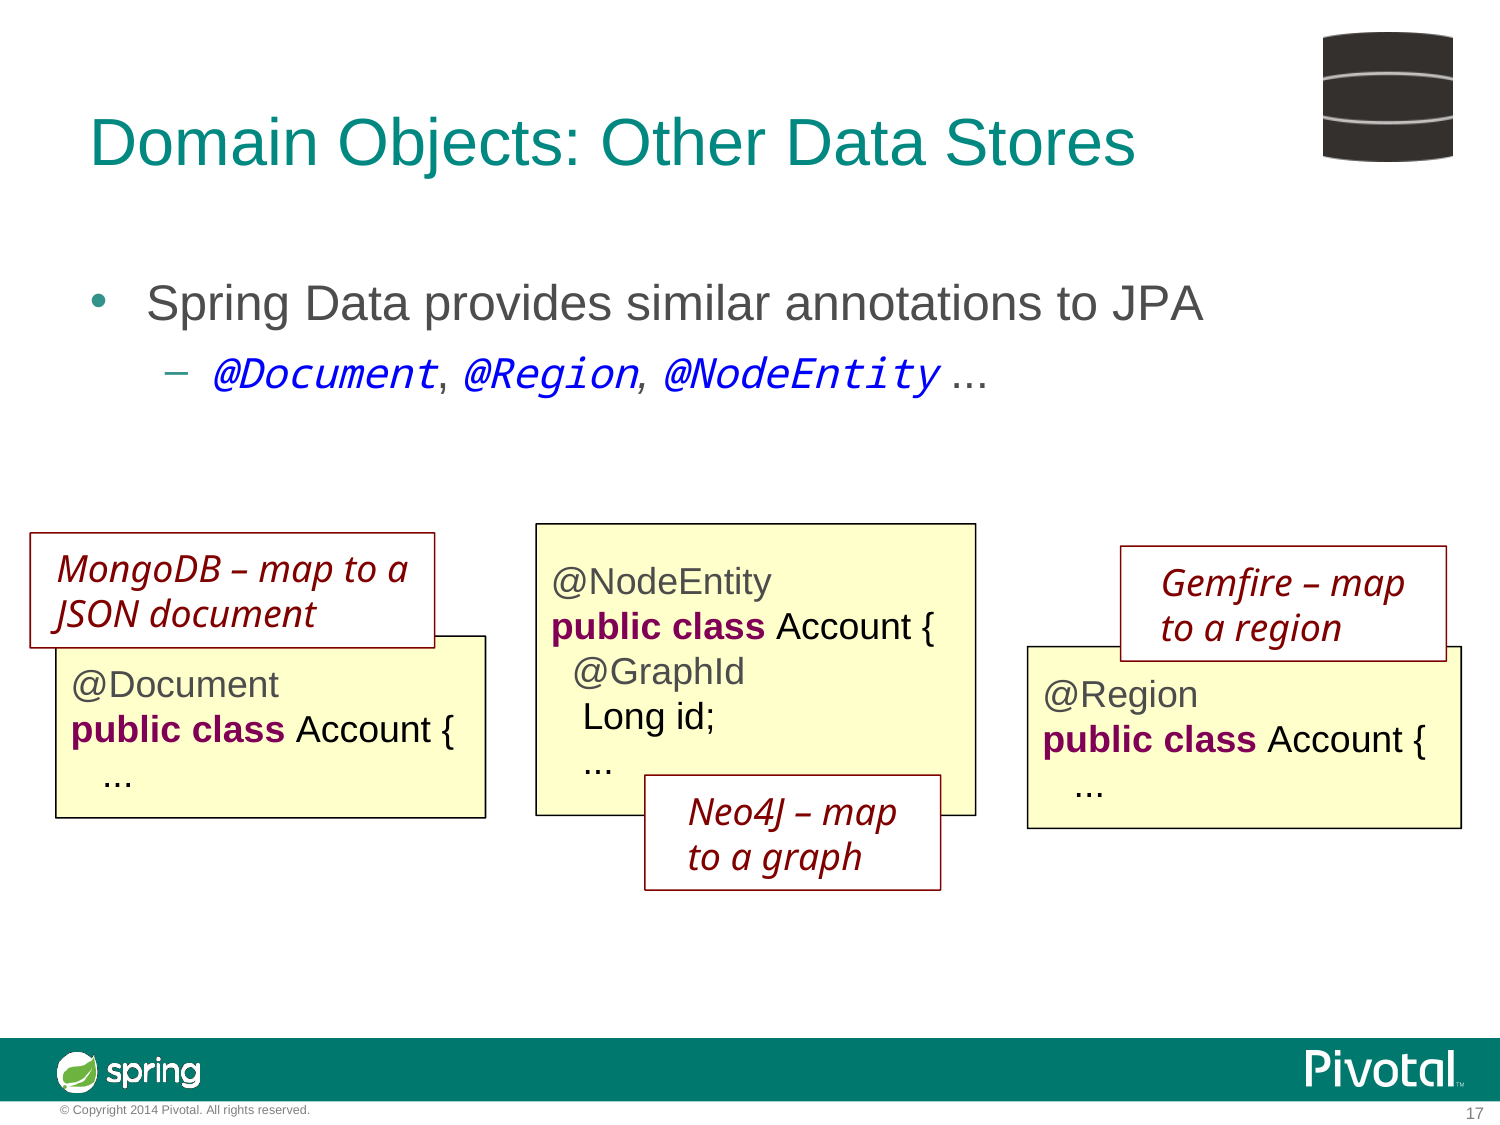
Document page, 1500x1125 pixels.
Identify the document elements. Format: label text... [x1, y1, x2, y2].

picture [1323, 32, 1453, 162]
list Spring Data provides similar annotations to JPA @Document, @Region, @NodeEntity ... [75, 262, 1426, 1005]
text_box @NodeEntity public class Account { @GraphId Long id; ... [536, 523, 976, 816]
text_box Gemfire – map to a region [1120, 546, 1447, 662]
text_box @Region public class Account { ... [1027, 646, 1462, 829]
picture [1306, 1050, 1464, 1087]
text_box Neo4J – map to a graph [644, 775, 941, 891]
picture [32, 1041, 210, 1103]
title Domain Objects: Other Data Stores [75, 45, 1426, 233]
text_box @Document public class Account { ... [55, 636, 486, 818]
text_box MongoDB – map to a JSON document [30, 532, 435, 648]
